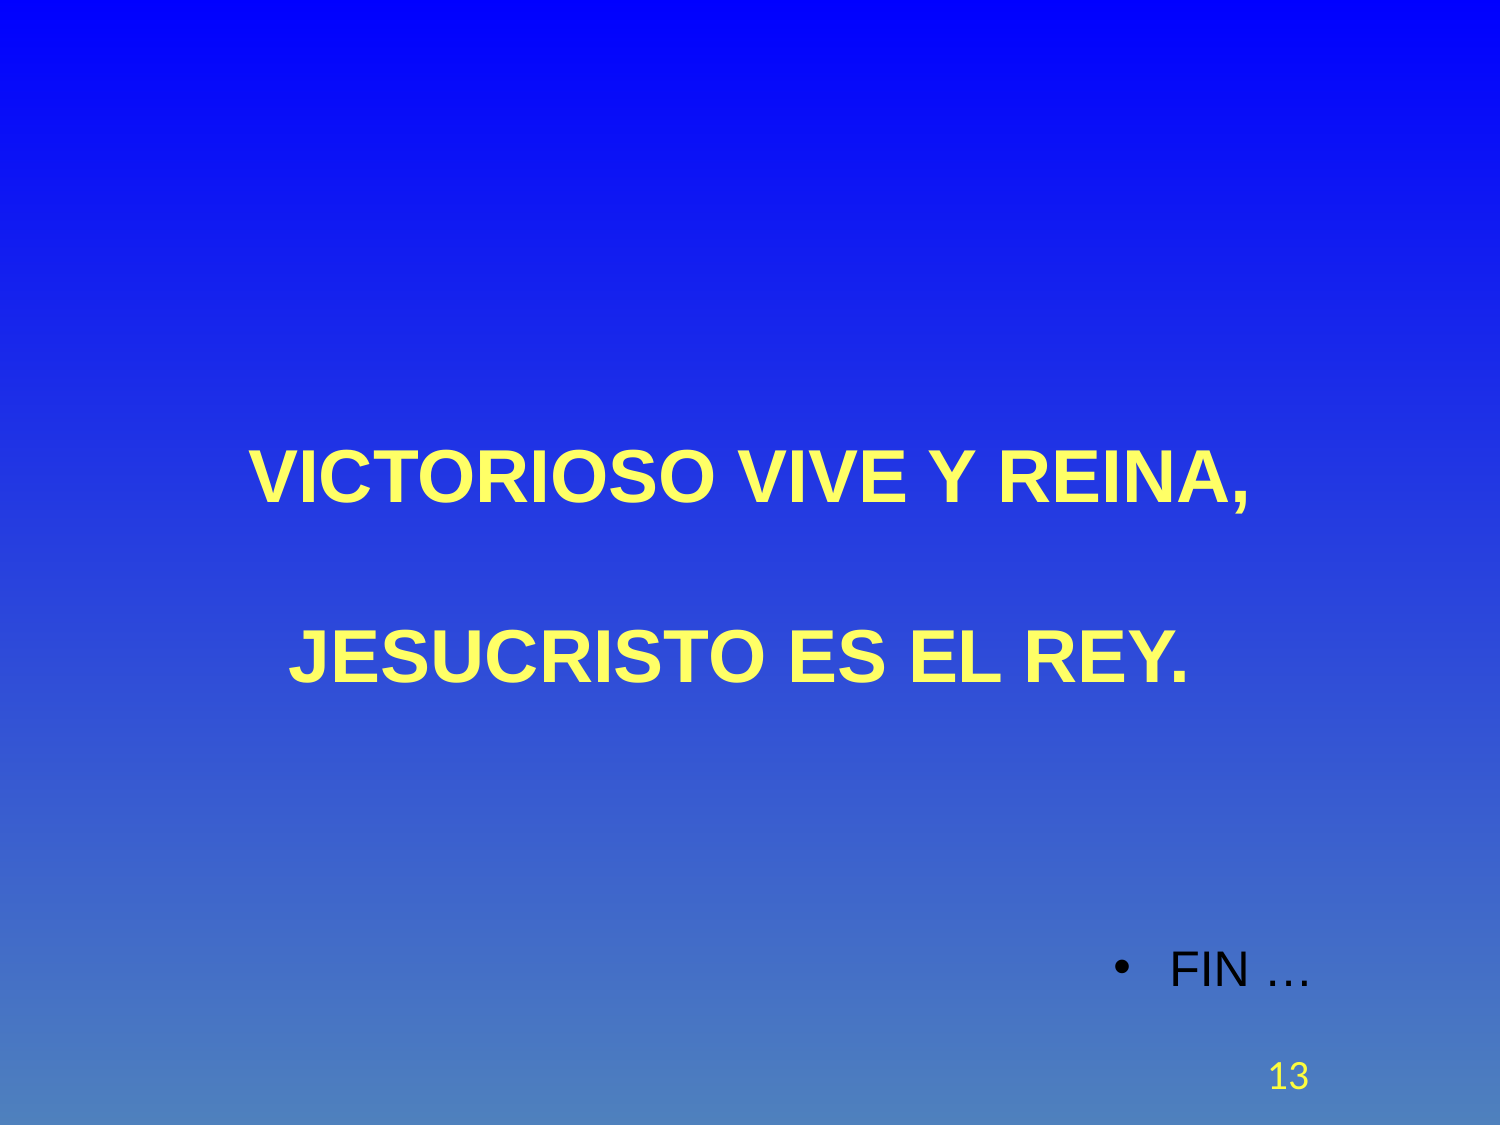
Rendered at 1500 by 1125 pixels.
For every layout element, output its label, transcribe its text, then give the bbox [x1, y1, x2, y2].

text_box <número> [974, 1042, 1325, 1103]
text_box FIN … [616, 928, 1329, 1012]
title VICTORIOSO VIVE Y REINA, JESUCRISTO ES EL REY. [75, 468, 1426, 657]
